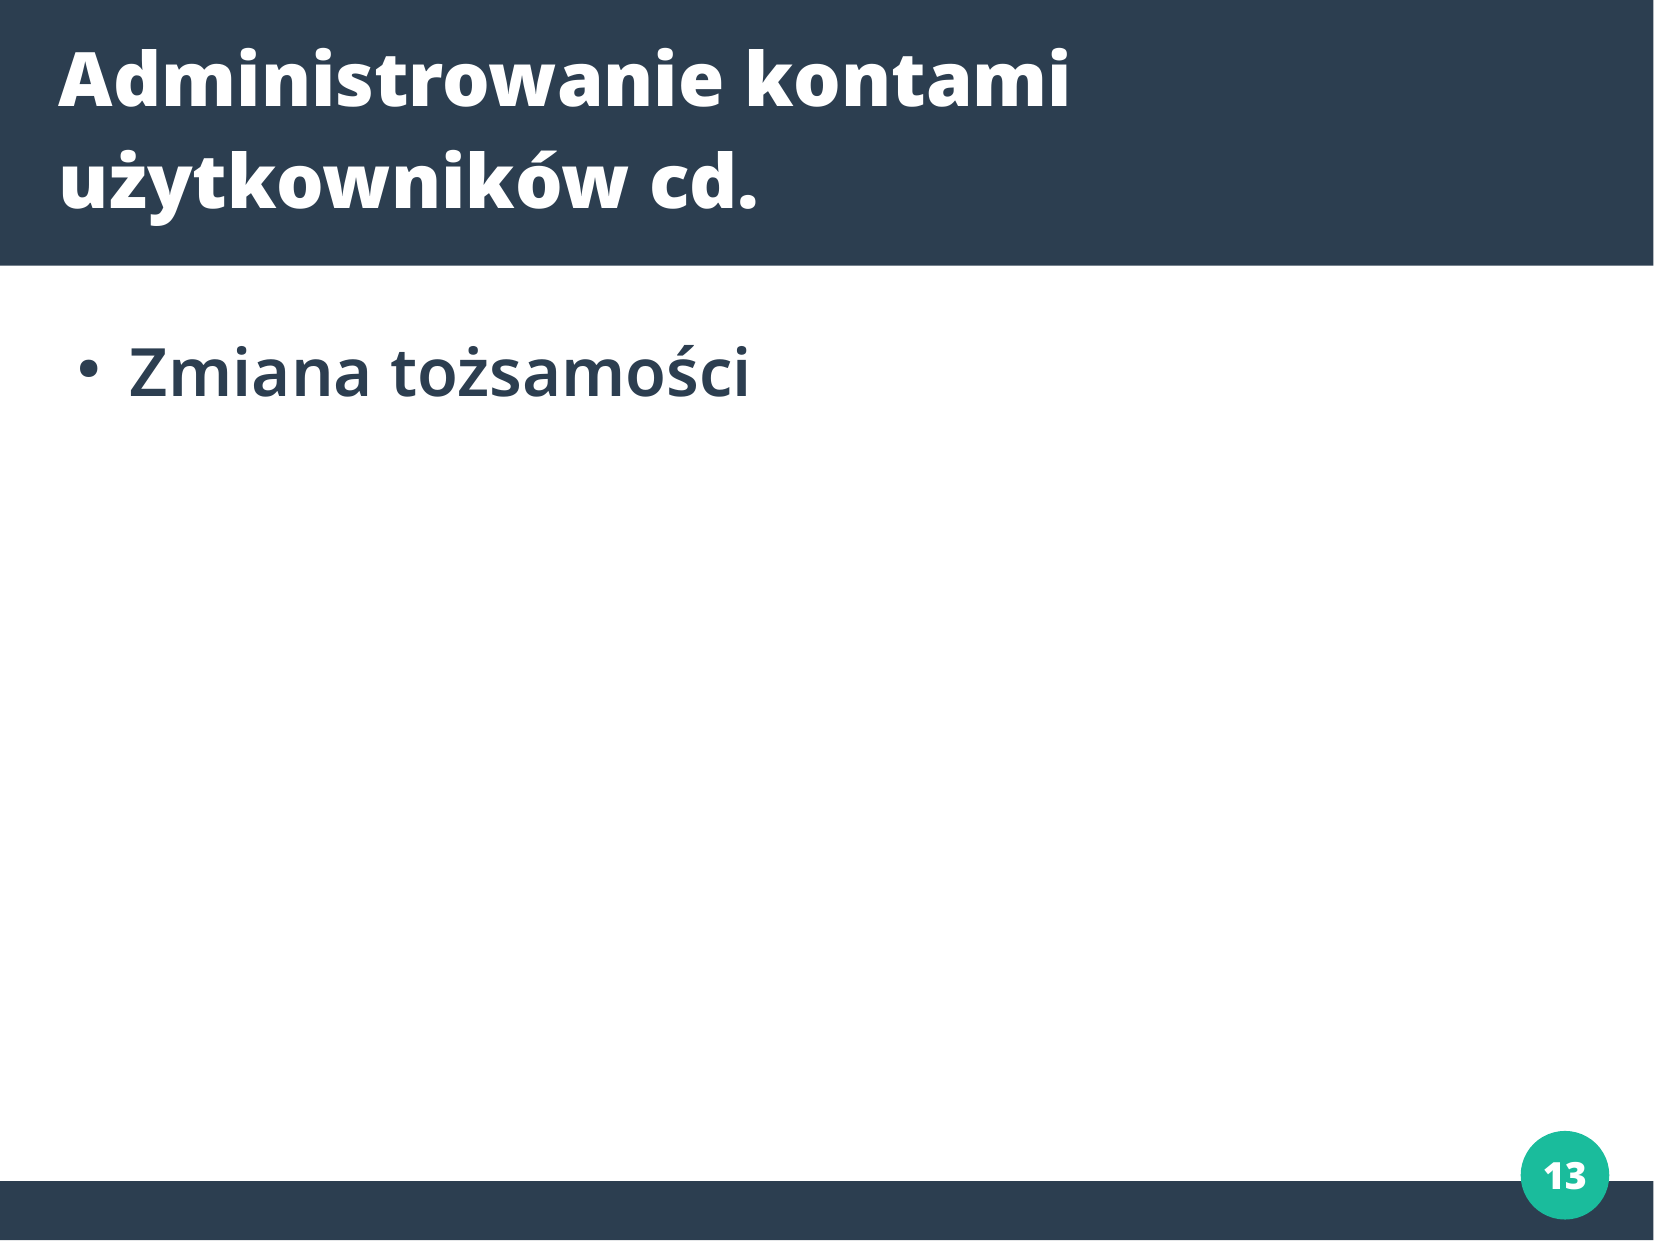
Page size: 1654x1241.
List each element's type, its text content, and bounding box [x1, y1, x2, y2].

title Administrowanie kontami użytkowników cd. [59, 49, 1595, 207]
list Zmiana tożsamości [59, 324, 1595, 1152]
